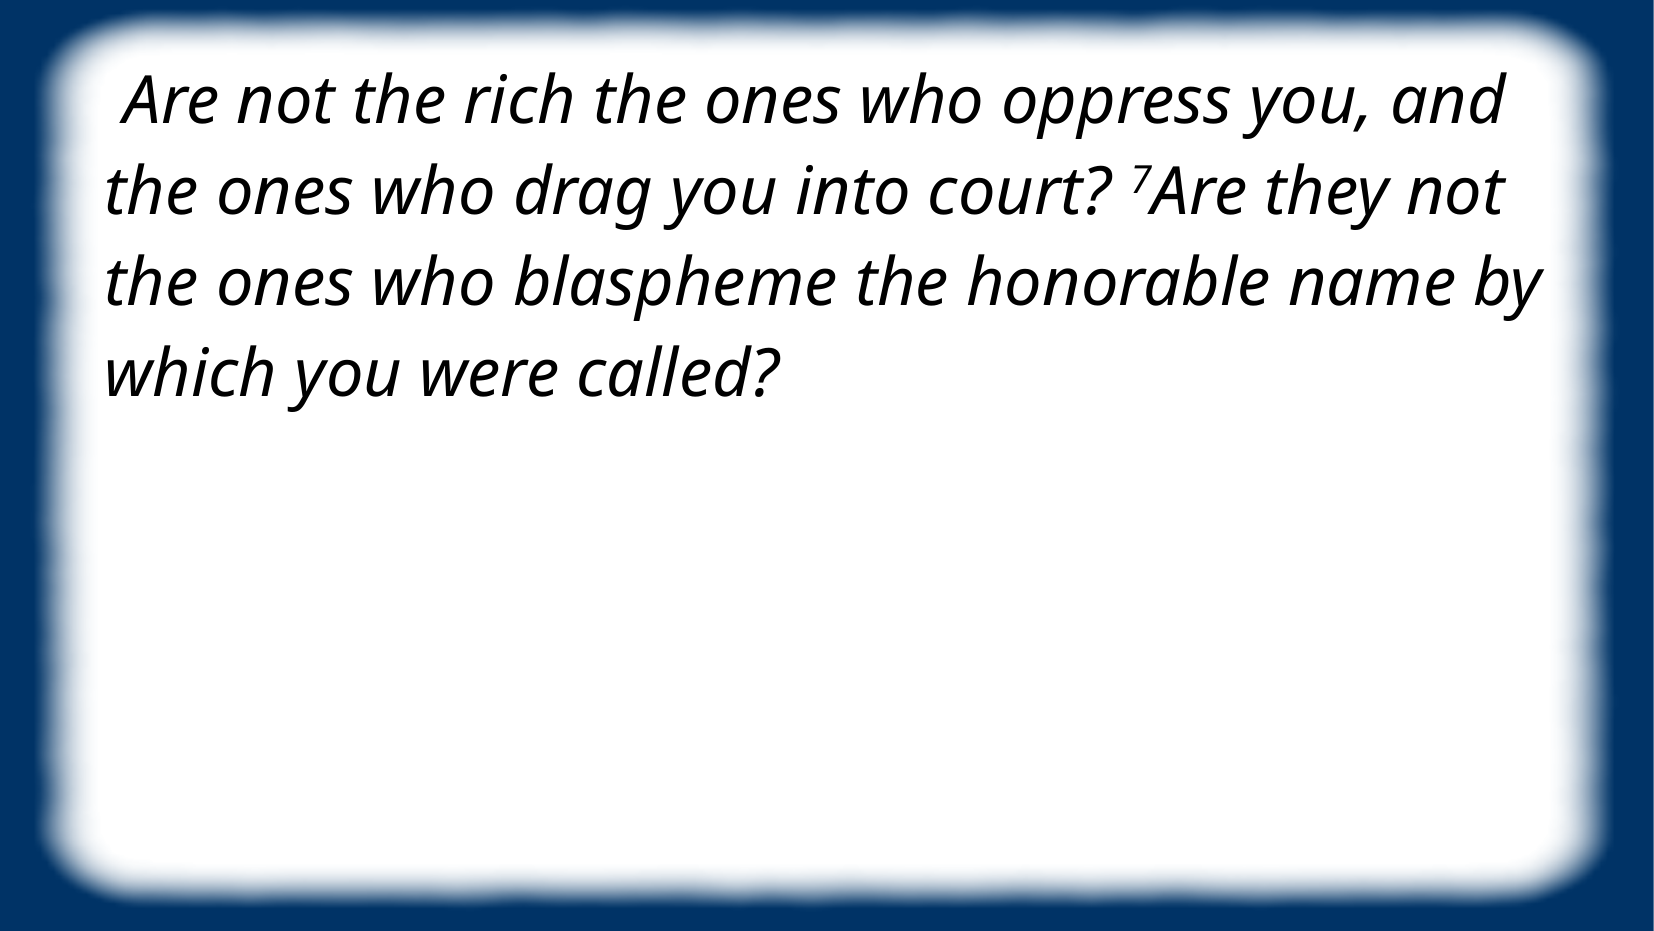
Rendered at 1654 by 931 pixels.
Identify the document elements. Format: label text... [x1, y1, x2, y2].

picture [0, 0, 1654, 931]
text_box Are not the rich the ones who oppress you, and the ones who drag you into court? 7Are they not the ones who blaspheme the honorable name by which you were called? [90, 45, 1561, 415]
